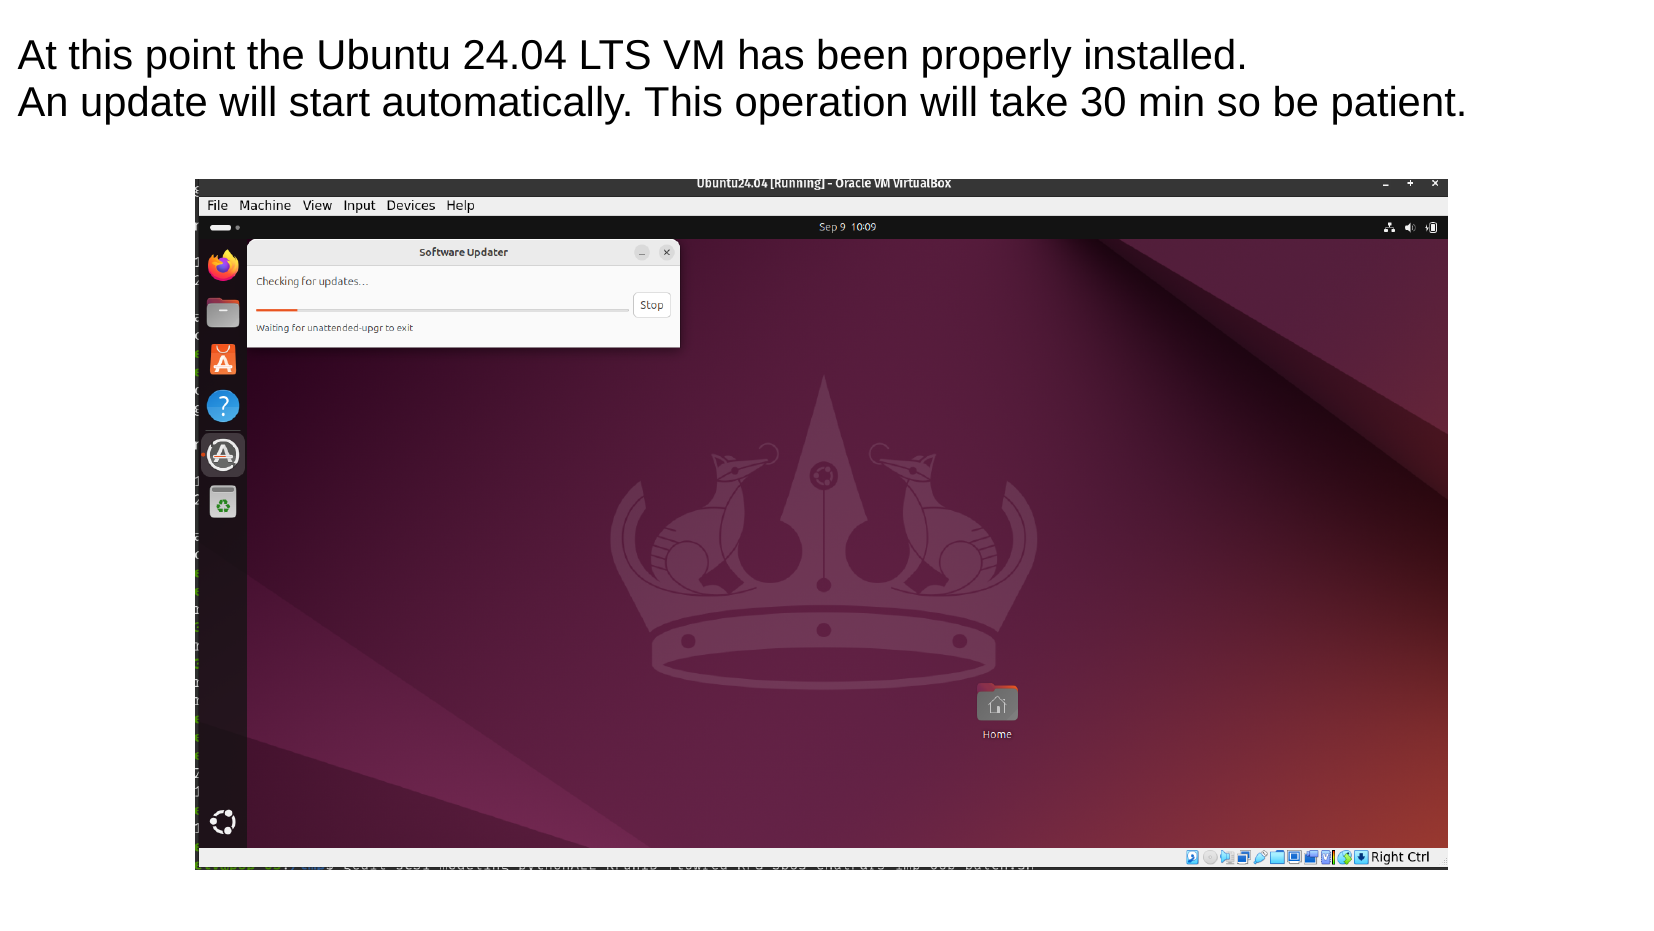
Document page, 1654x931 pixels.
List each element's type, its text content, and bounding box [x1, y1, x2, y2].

title At this point the Ubuntu 24.04 LTS VM has been properly installed. An update will start automatically. This operation will take 30 min so be patient. [17, 0, 1654, 302]
picture [195, 179, 1448, 871]
